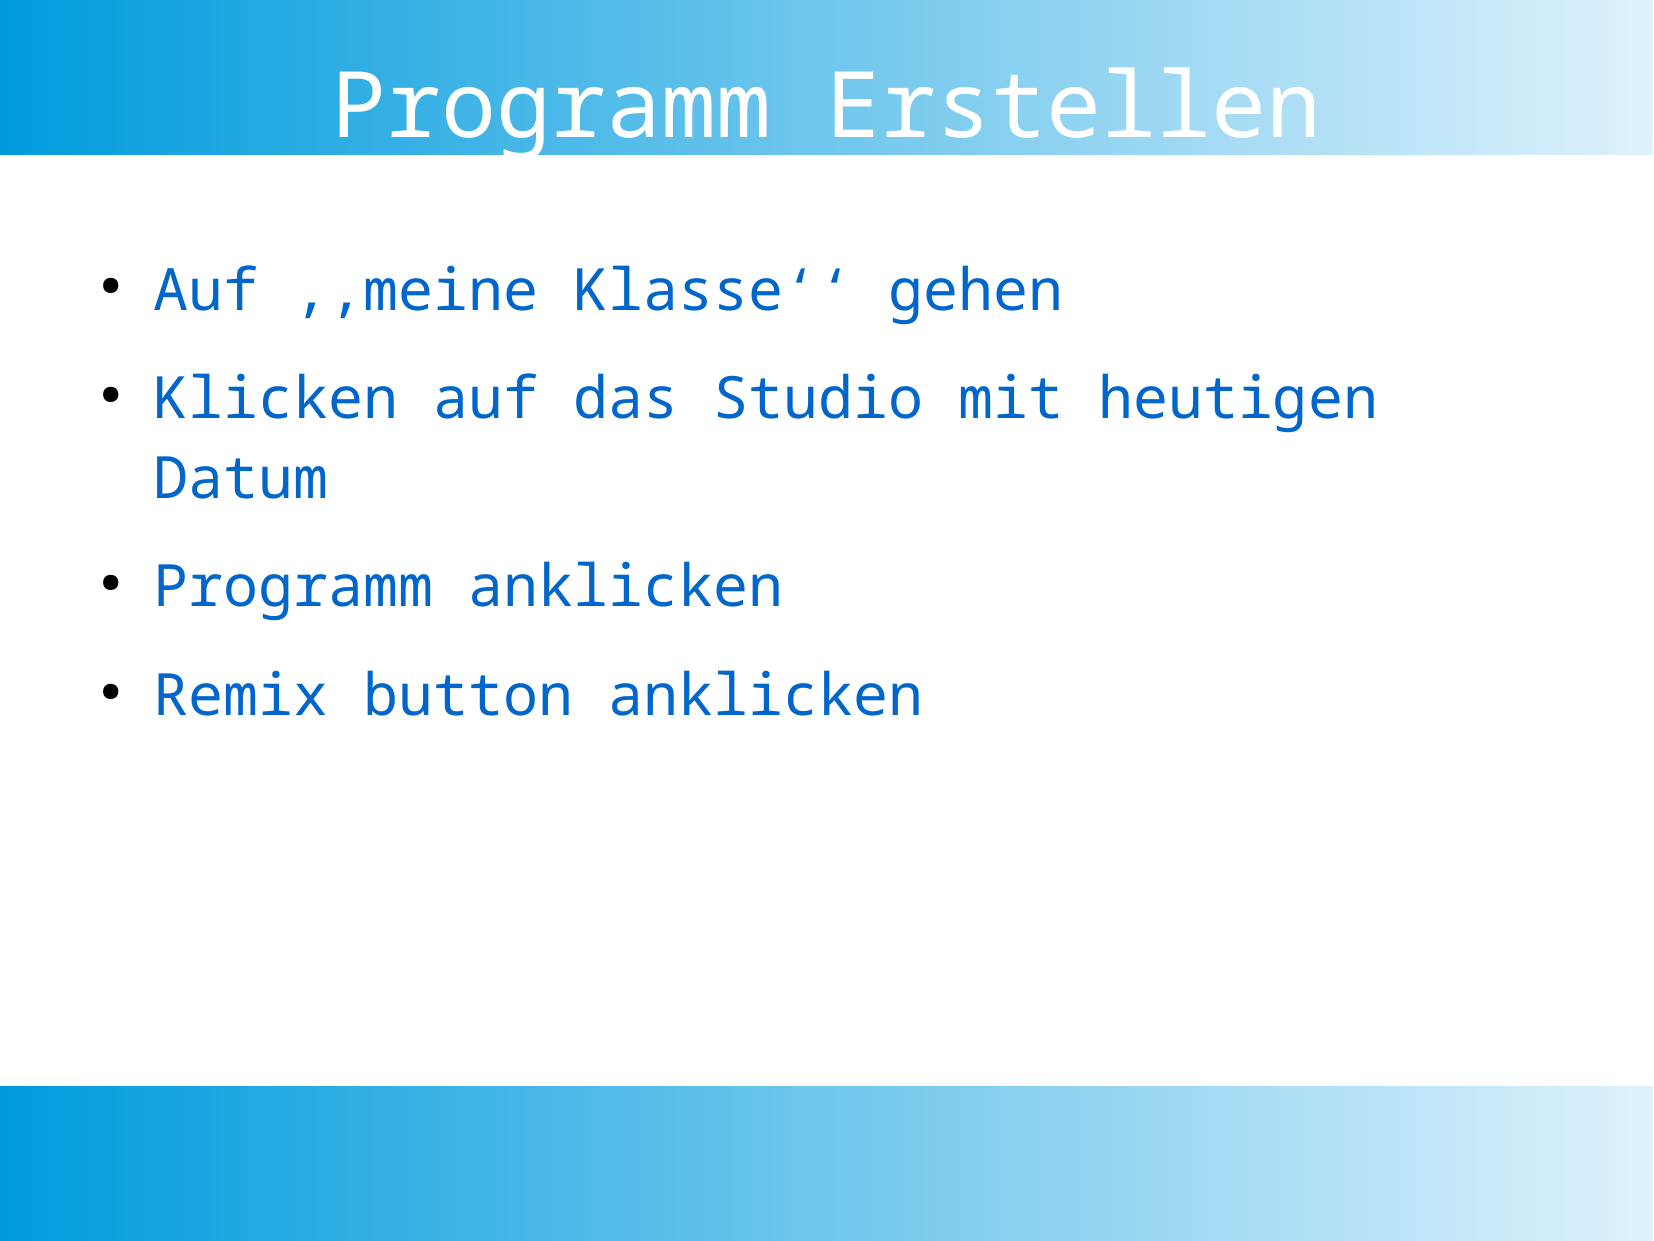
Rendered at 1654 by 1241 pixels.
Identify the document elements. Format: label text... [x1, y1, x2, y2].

title Programm Erstellen [82, 40, 1571, 163]
list Auf ,,meine Klasse‘‘ gehen Klicken auf das Studio mit heutigen Datum Programm anklicken Remix button anklicken [82, 248, 1571, 968]
